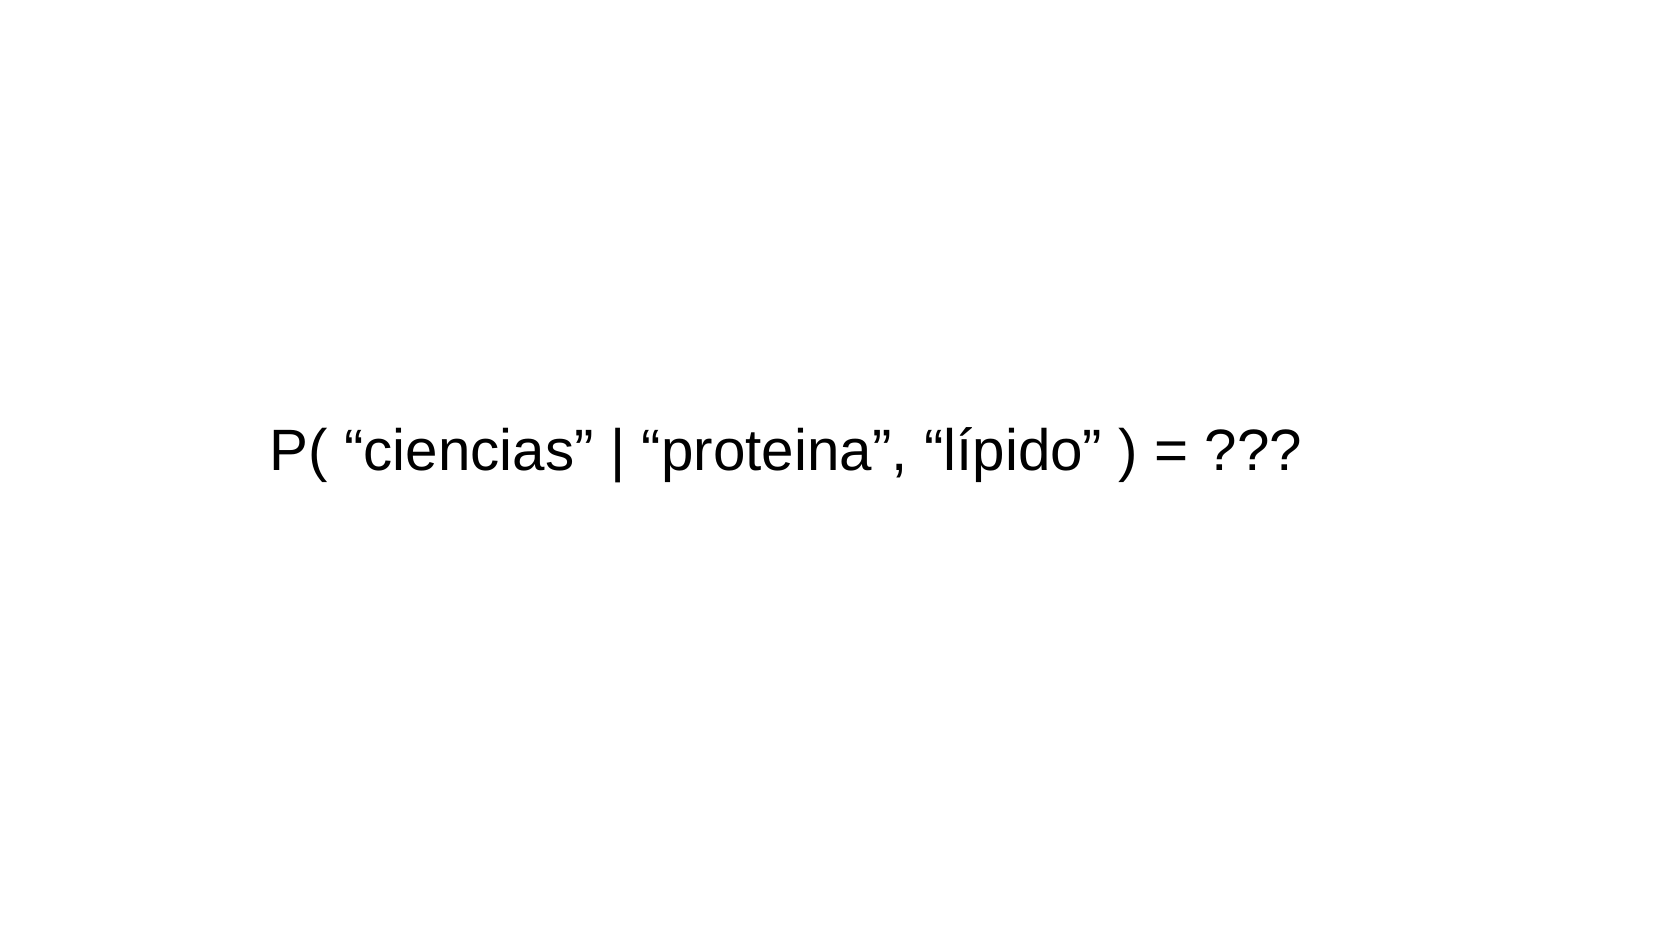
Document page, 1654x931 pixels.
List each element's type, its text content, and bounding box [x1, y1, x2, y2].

text_box P( “ciencias” | “proteina”, “lípido” ) = ??? [255, 410, 1471, 481]
